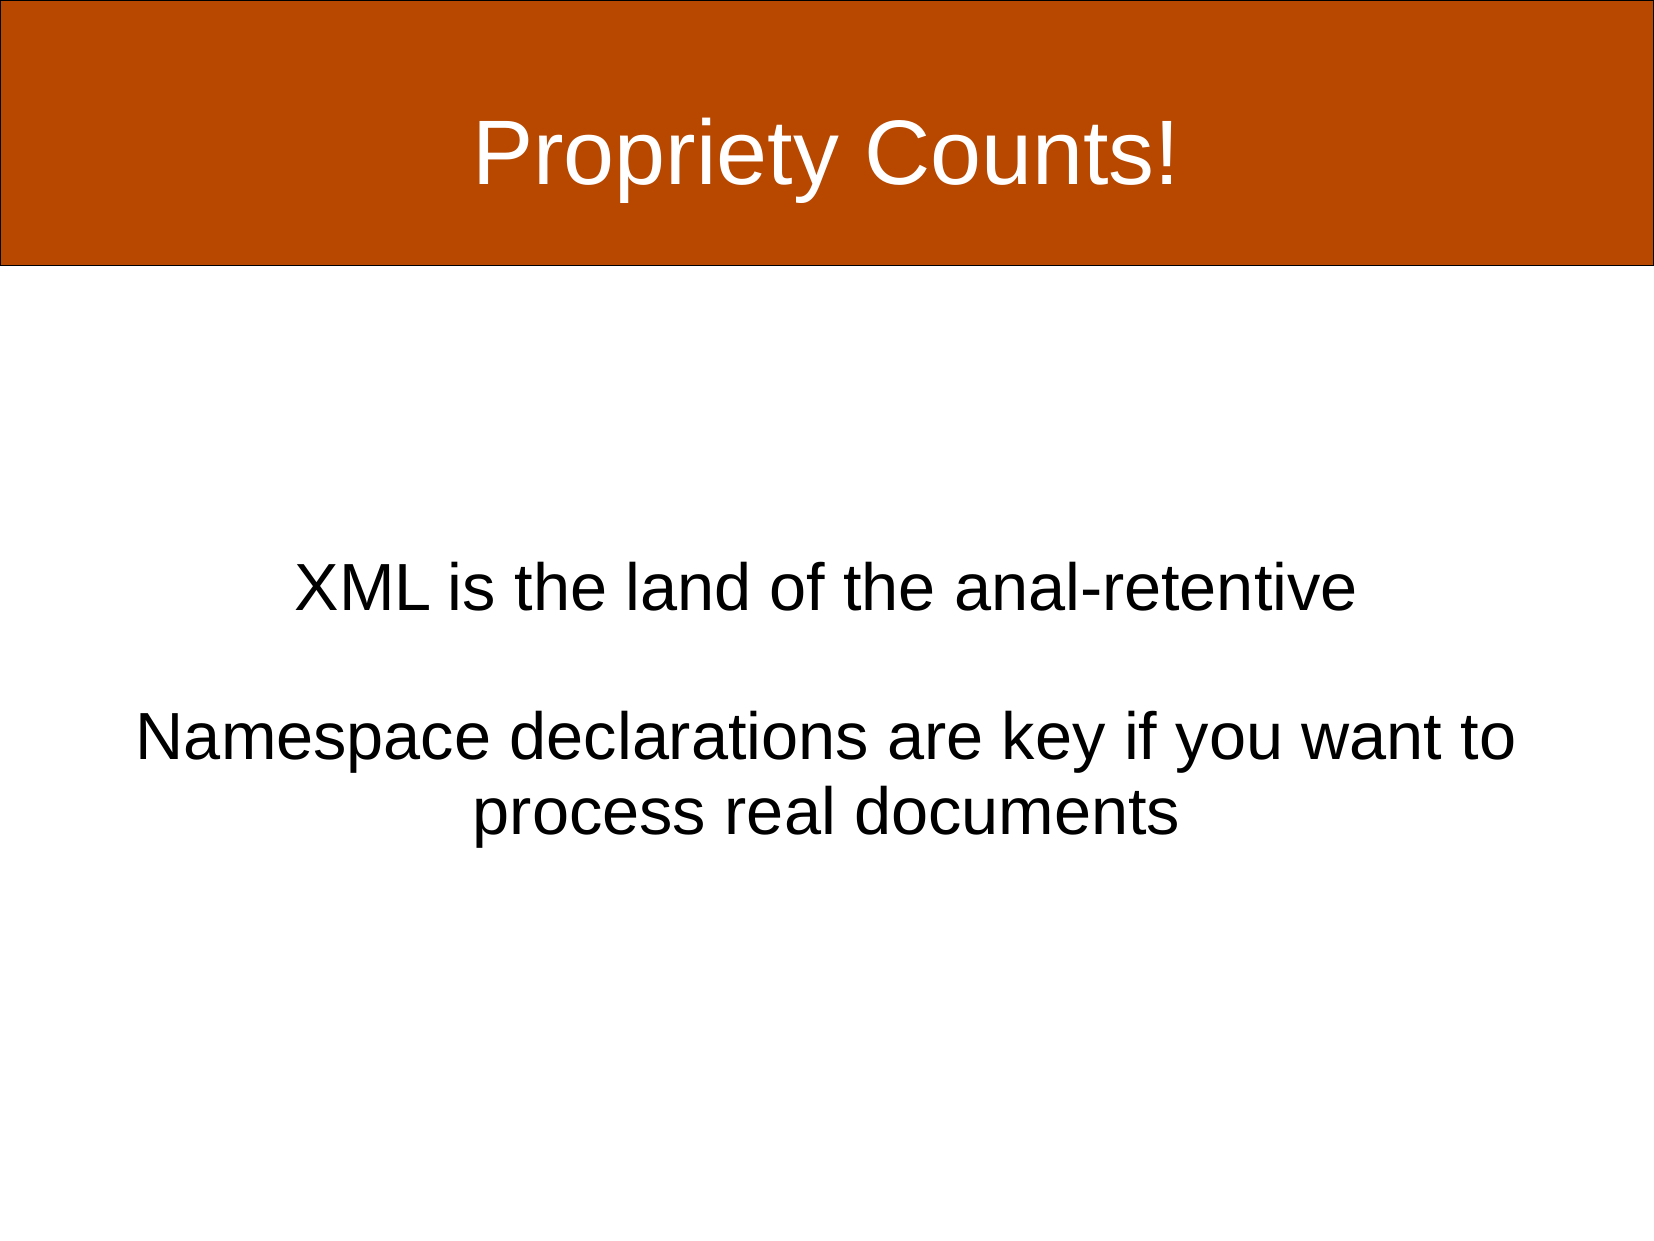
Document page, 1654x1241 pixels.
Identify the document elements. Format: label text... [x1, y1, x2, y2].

title Propriety Counts! [82, 56, 1571, 250]
subtitle XML is the land of the anal-retentive Namespace declarations are key if you want to process real documents [82, 297, 1571, 1102]
